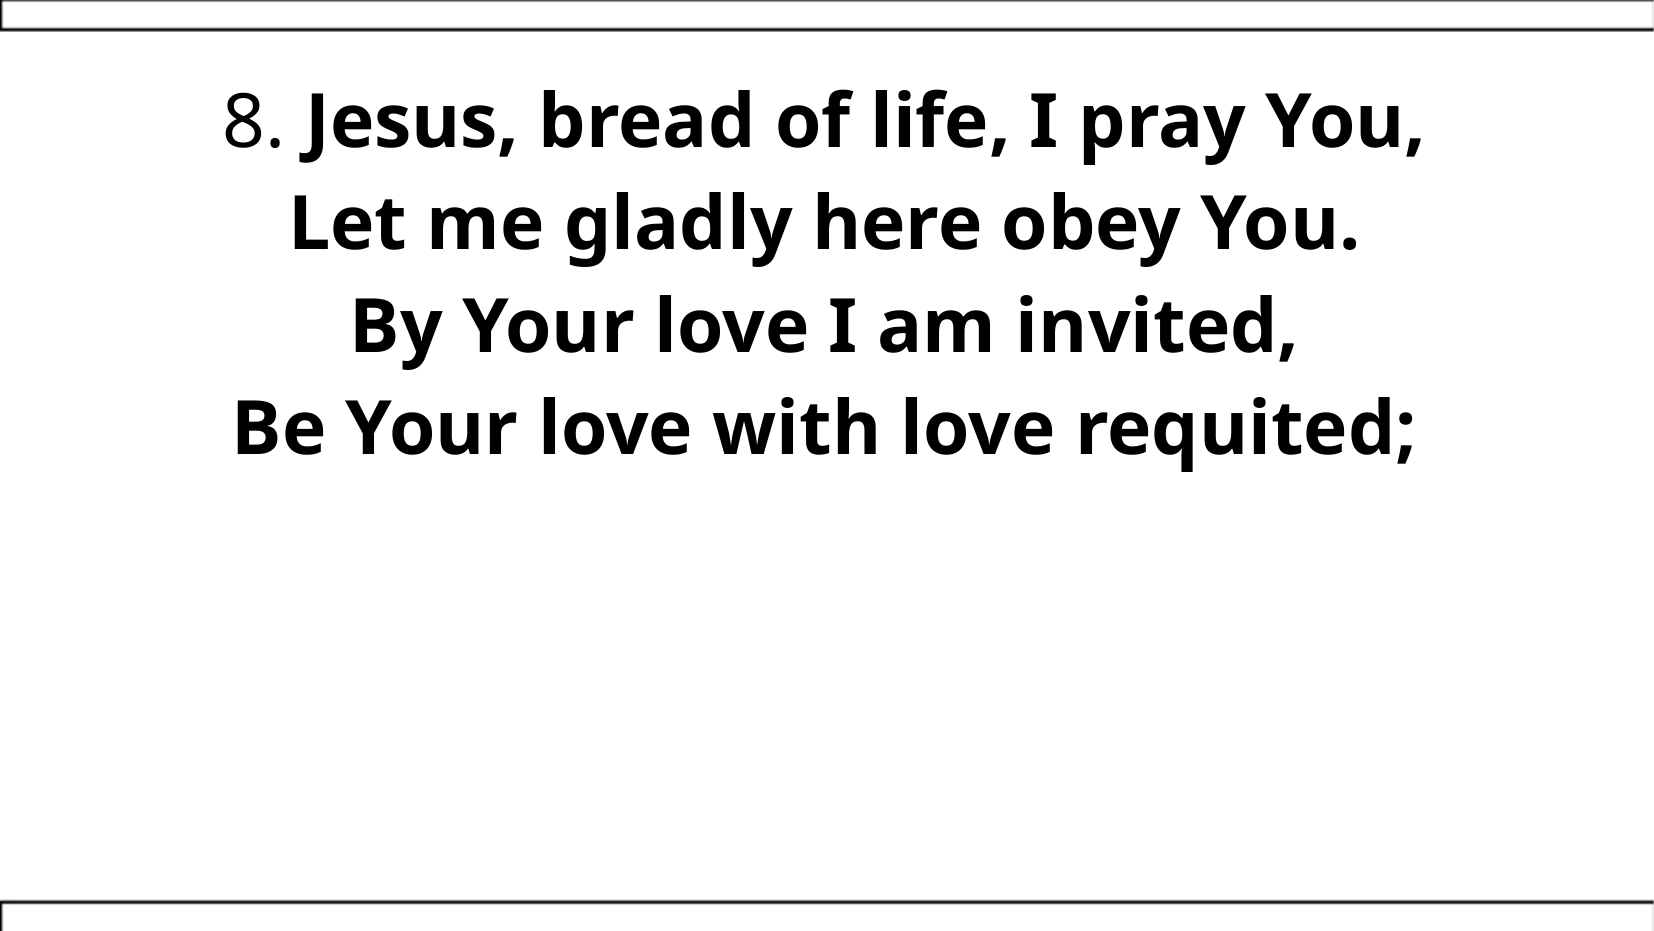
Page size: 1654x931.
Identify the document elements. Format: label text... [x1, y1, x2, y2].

picture [0, 0, 1654, 931]
text_box 8. Jesus, bread of life, I pray You, Let me gladly here obey You. By Your love I am invited, Be Your love with love requited; [120, 60, 1531, 475]
